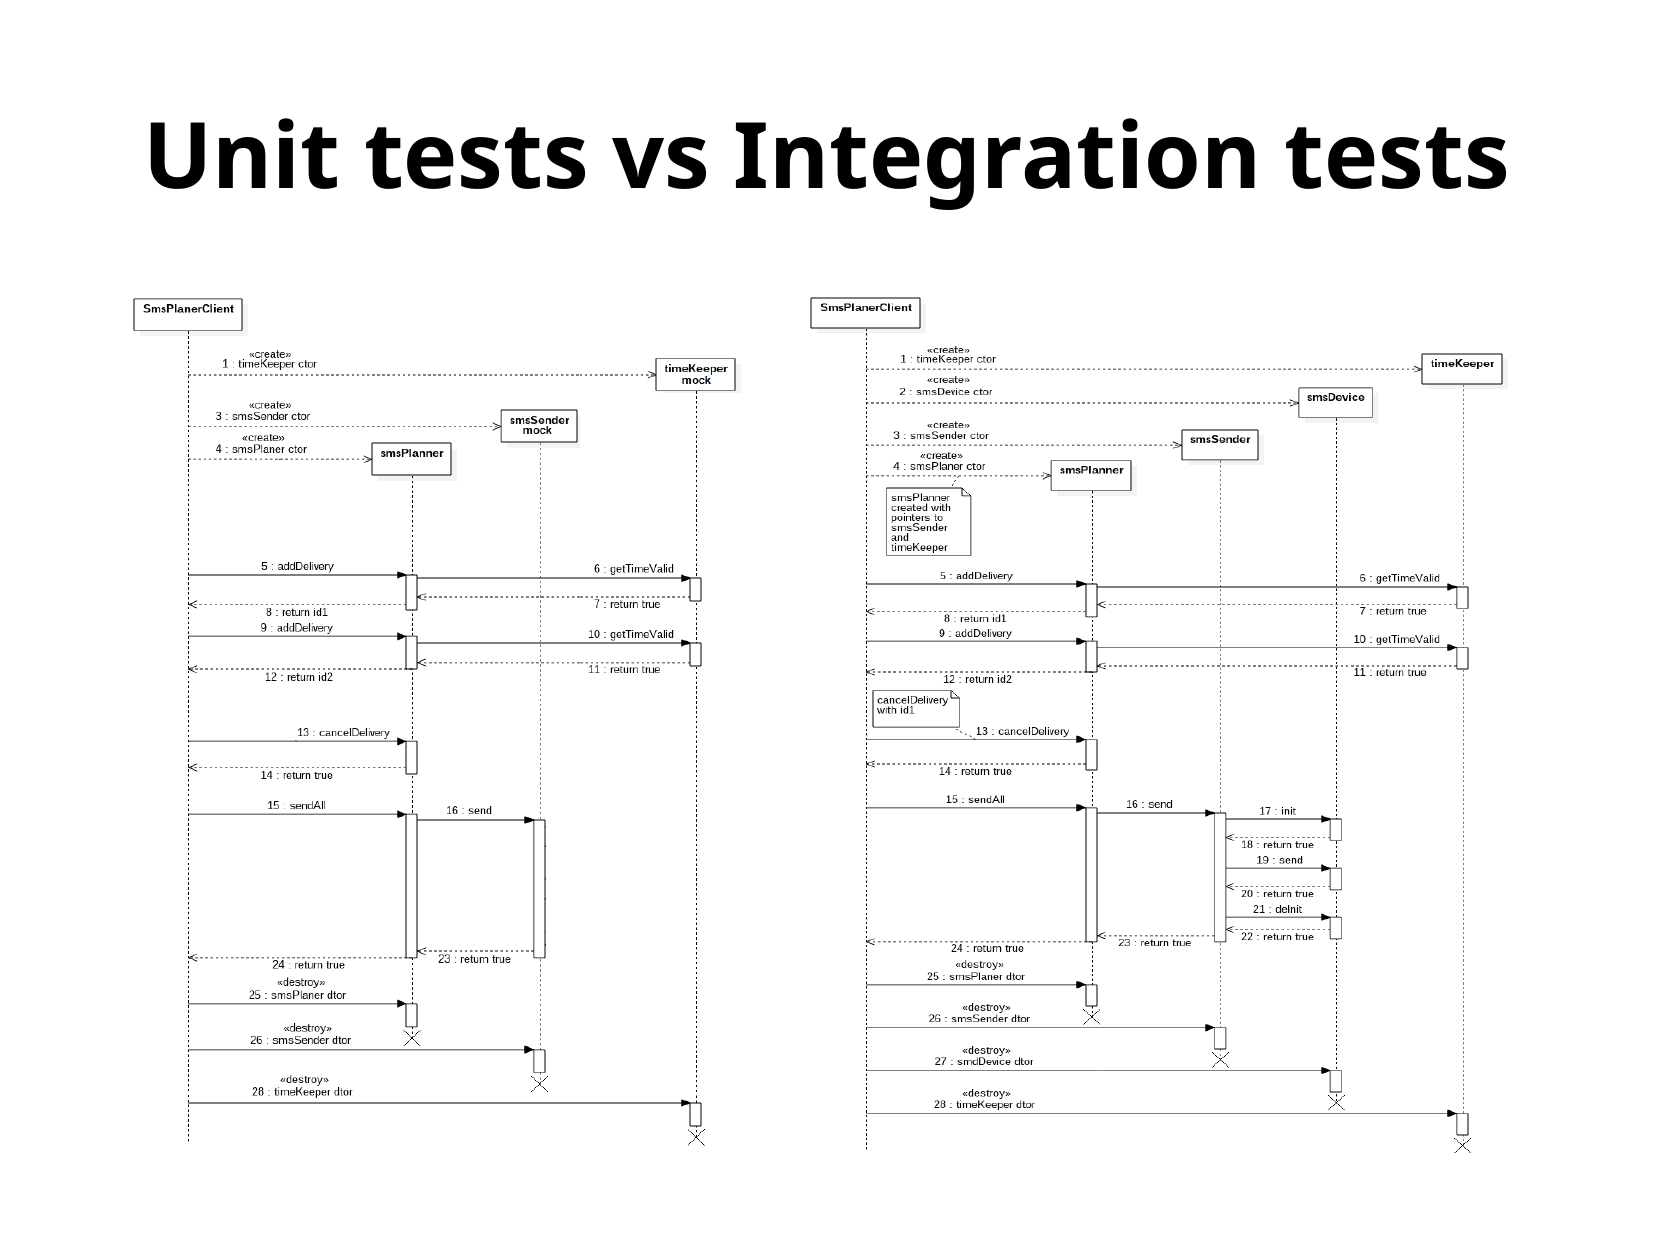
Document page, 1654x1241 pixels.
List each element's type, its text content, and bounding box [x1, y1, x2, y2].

title Unit tests vs Integration tests [82, 23, 1571, 283]
picture [802, 290, 1536, 1182]
picture [125, 290, 751, 1182]
